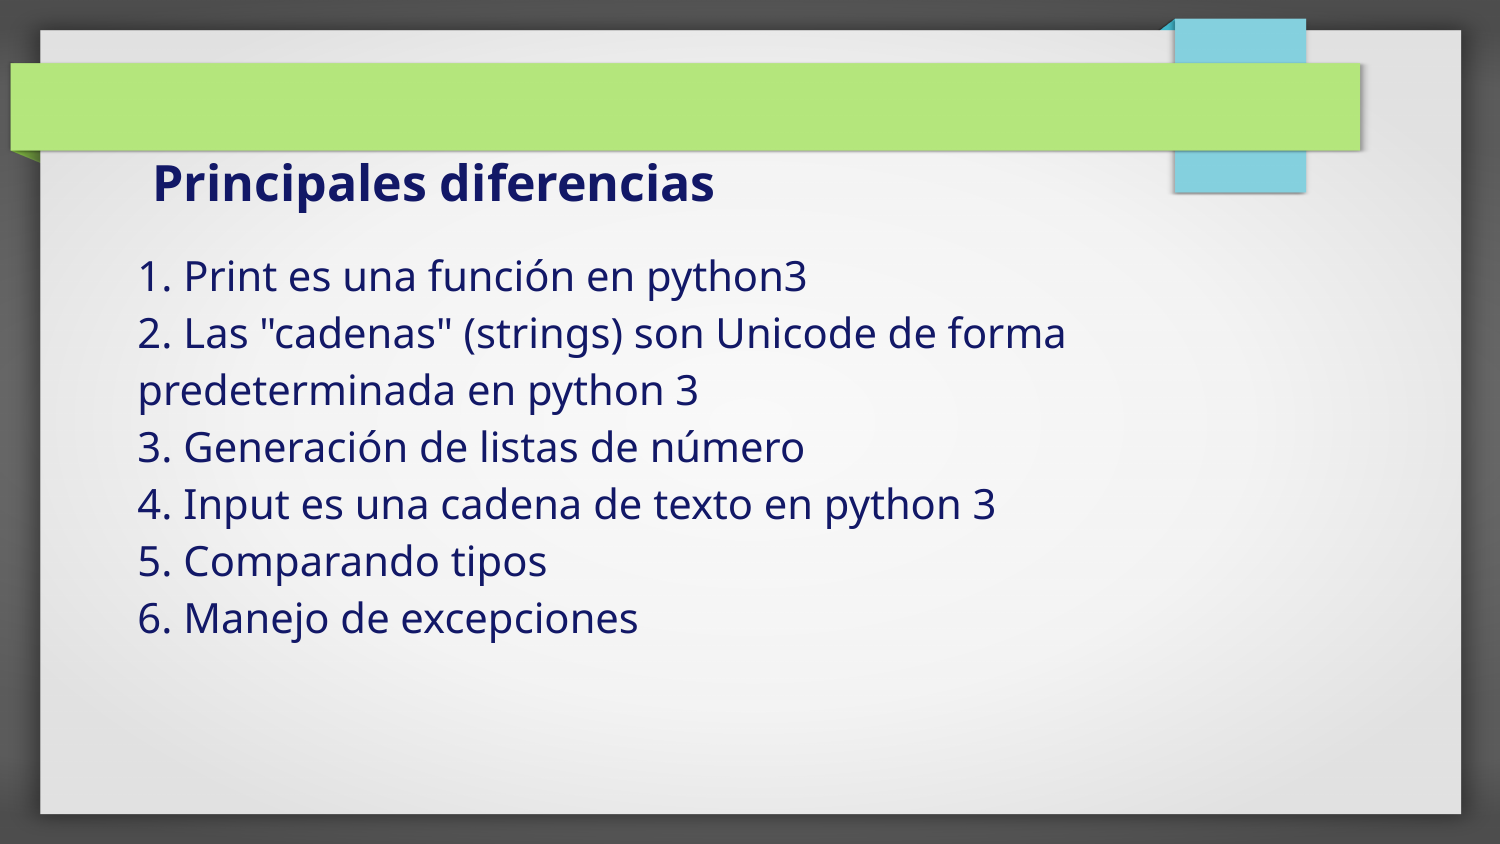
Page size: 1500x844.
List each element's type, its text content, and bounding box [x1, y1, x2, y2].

title Principales diferencias [137, 146, 1011, 227]
picture [0, 0, 1500, 844]
list 1. Print es una función en python3 2. Las "cadenas" (strings) son Unicode de forma predeterminada en python 3 3. Generación de listas de número 4. Input es una cadena de texto en python 3 5. Comparando tipos 6. Manejo de excepciones [137, 246, 1229, 732]
